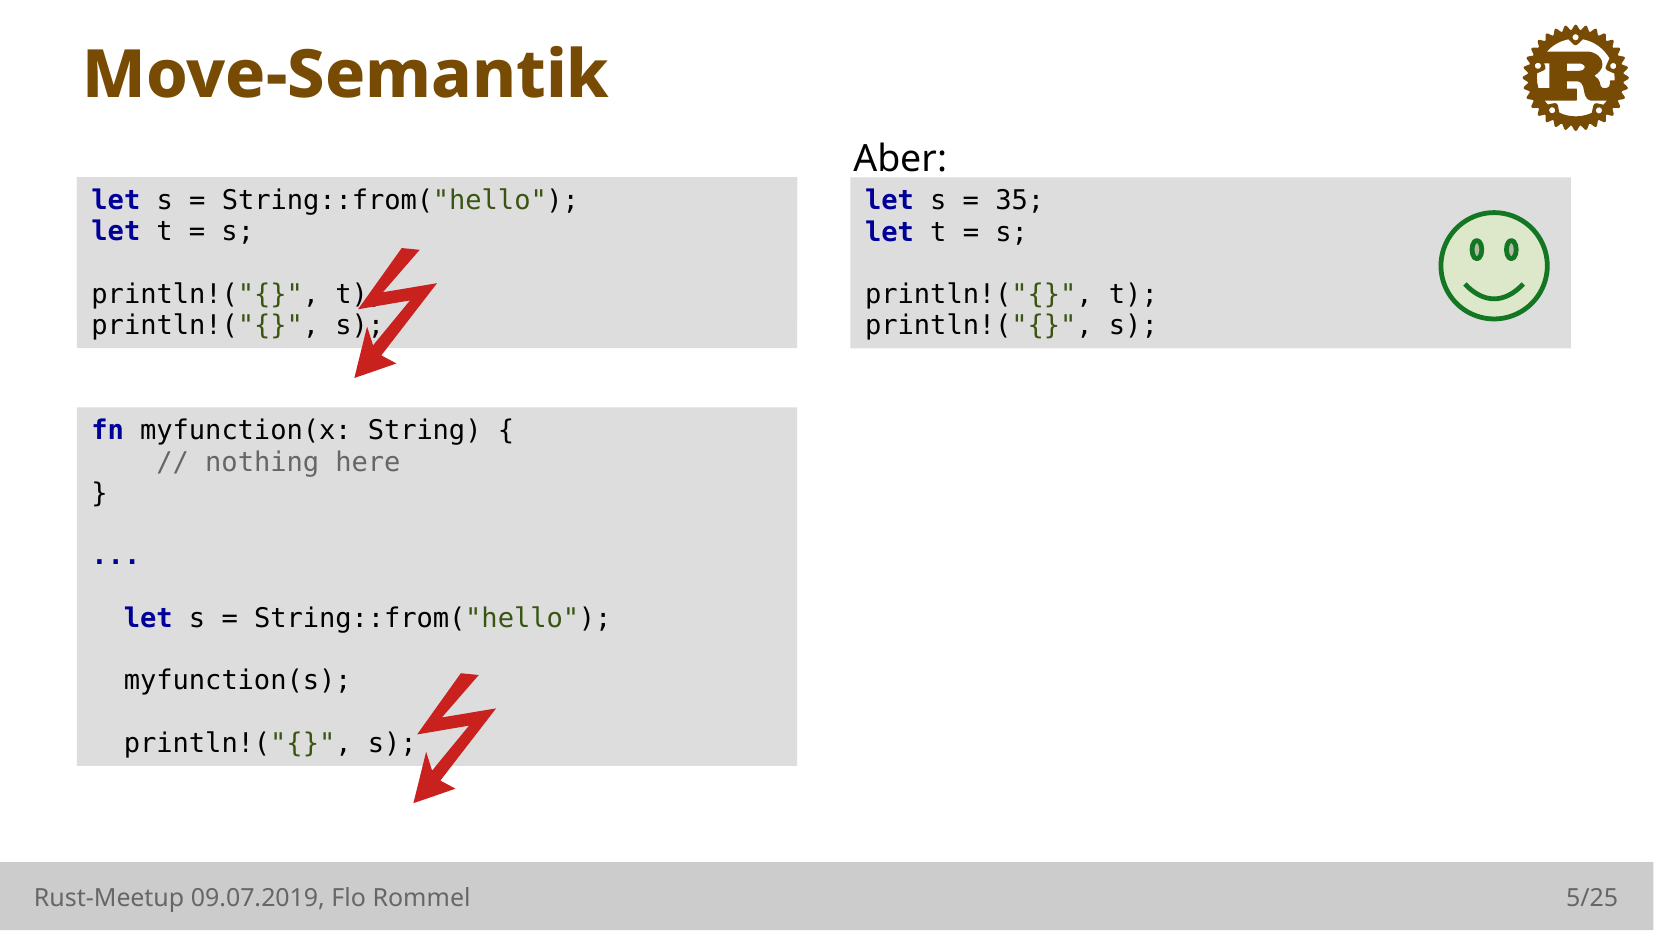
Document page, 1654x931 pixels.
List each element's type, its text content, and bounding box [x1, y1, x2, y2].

text_box Aber: [838, 124, 960, 184]
text_box let s = 35; let t = s; println!("{}", t); println!("{}", s); [850, 177, 1571, 349]
text_box fn myfunction(x: String) { // nothing here } ... let s = String::from("hello"); myfunction(s); println!("{}", s); [76, 407, 798, 766]
text_box [354, 248, 438, 379]
title Move-Semantik [82, 25, 1512, 119]
text_box [1440, 212, 1548, 319]
text_box [413, 673, 497, 804]
text_box let s = String::from("hello"); let t = s; println!("{}", t); println!("{}", s); [76, 177, 798, 349]
